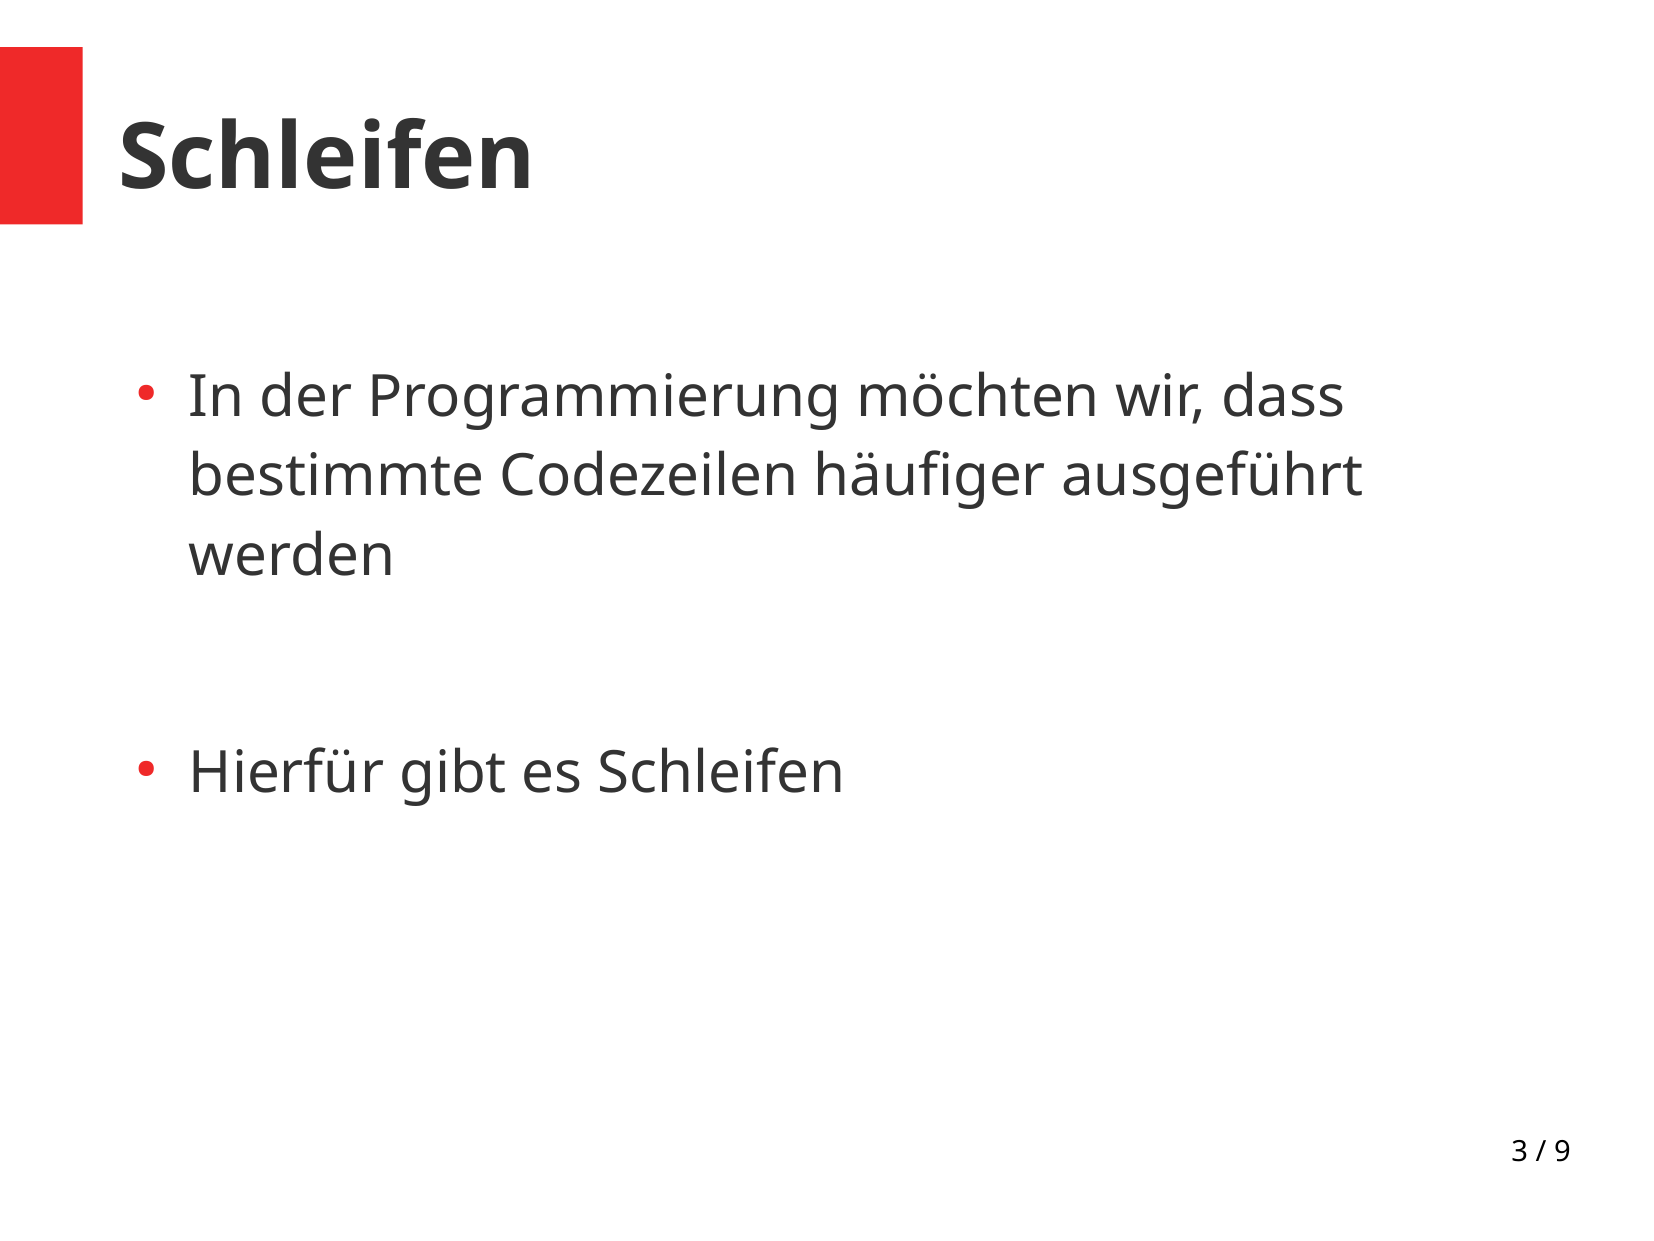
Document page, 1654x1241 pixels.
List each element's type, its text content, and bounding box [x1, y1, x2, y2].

list In der Programmierung möchten wir, dass bestimmte Codezeilen häufiger ausgeführt werden Hierfür gibt es Schleifen [118, 354, 1536, 1074]
title Schleifen [118, 49, 1571, 257]
